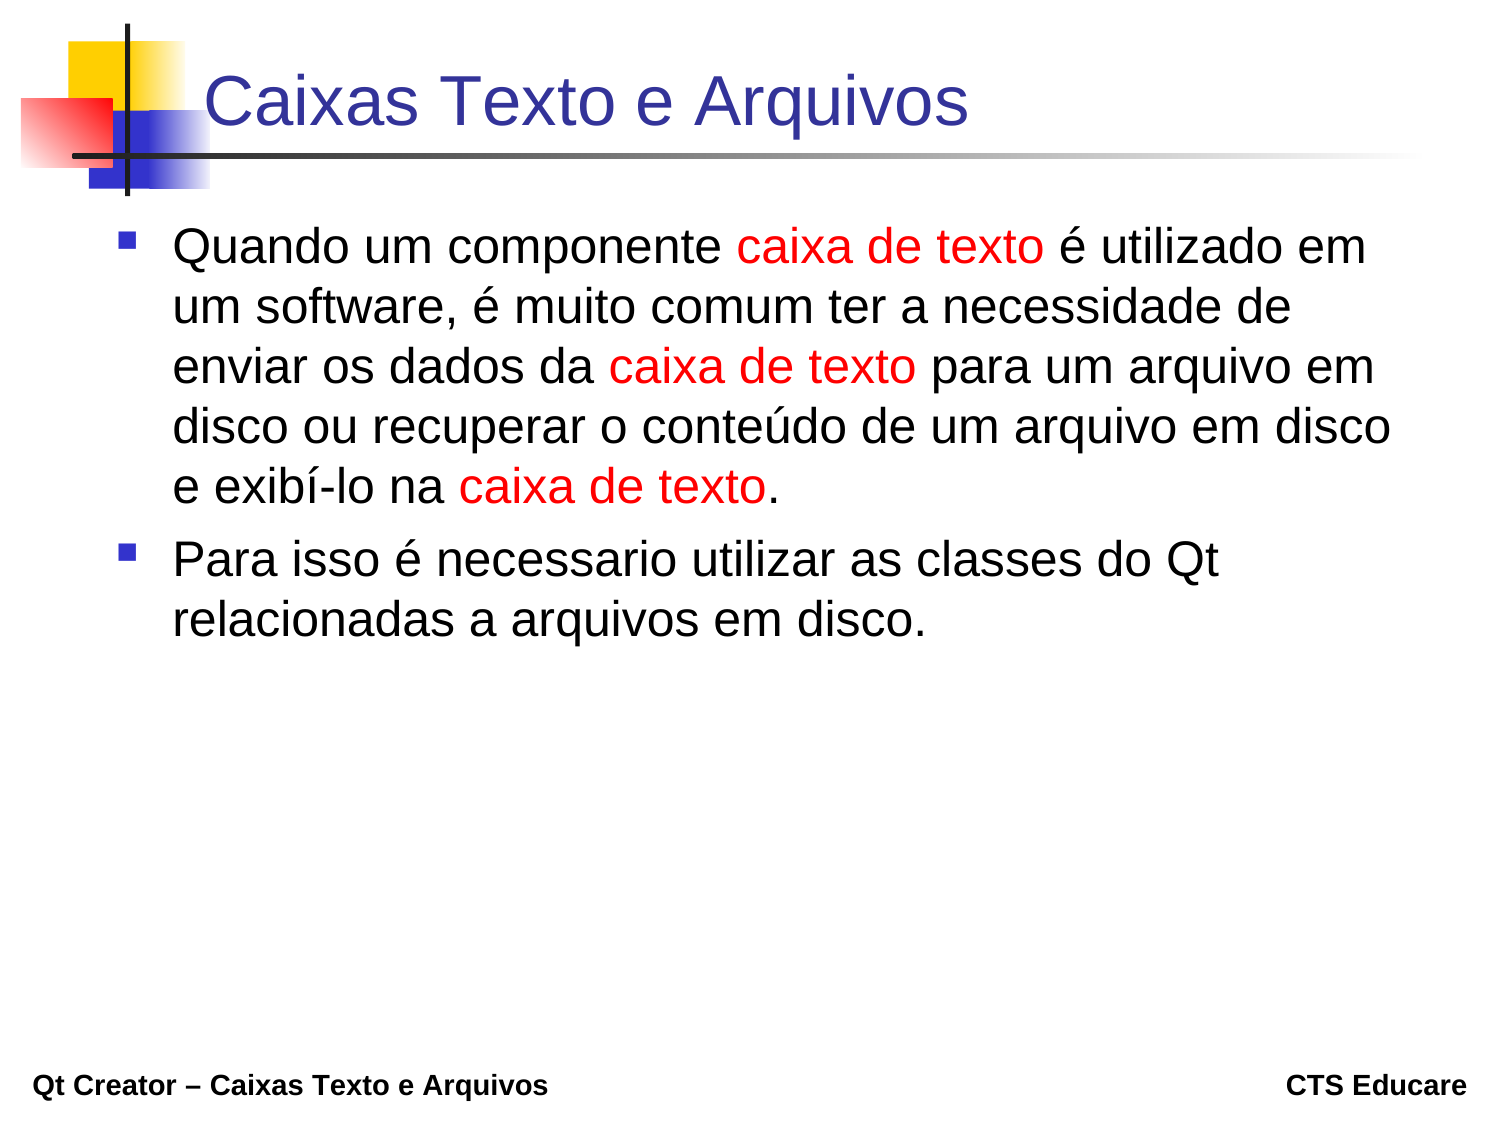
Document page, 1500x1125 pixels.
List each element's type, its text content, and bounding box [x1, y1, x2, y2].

list Quando um componente caixa de texto é utilizado em um software, é muito comum ter a necessidade de enviar os dados da caixa de texto para um arquivo em disco ou recuperar o conteúdo de um arquivo em disco e exibí-lo na caixa de texto. Para isso é necessario utilizar as classes do Qt relacionadas a arquivos em disco. [100, 206, 1447, 1024]
title Caixas Texto e Arquivos [188, 46, 1468, 149]
